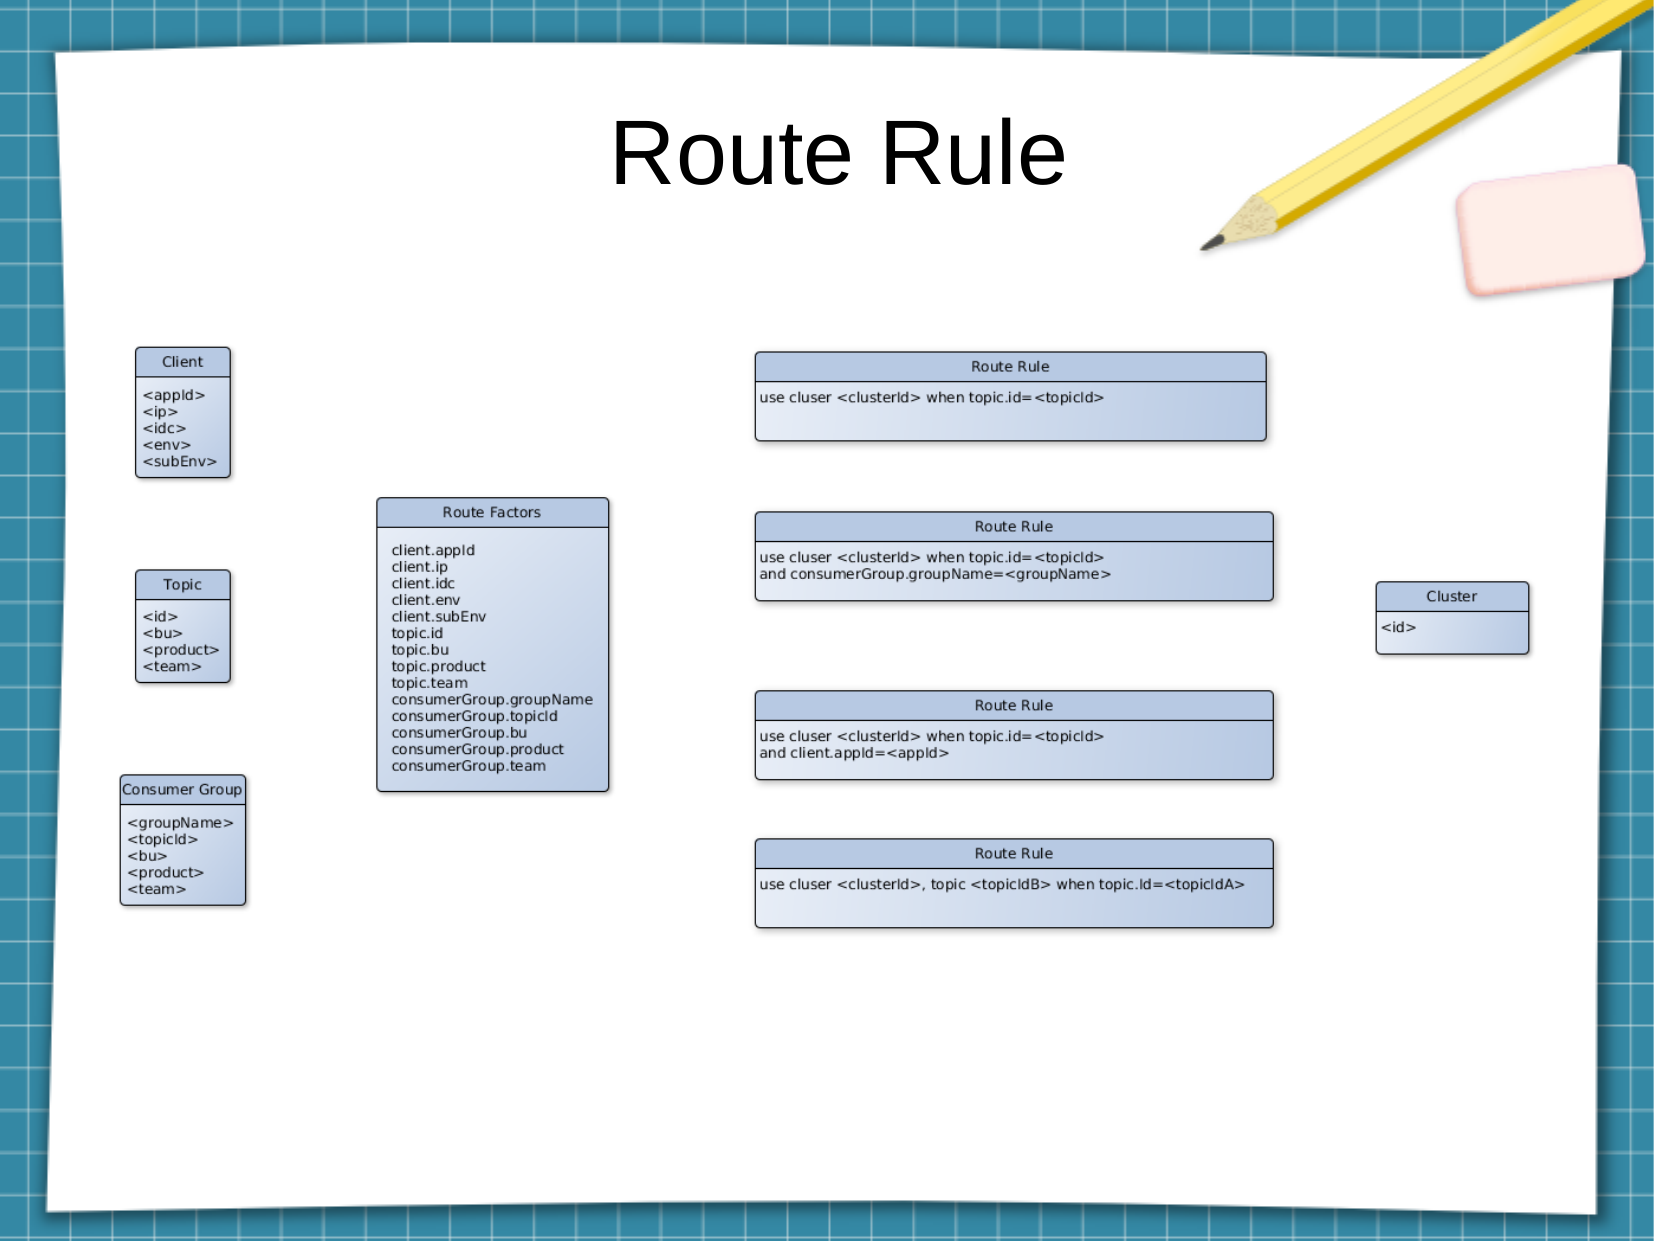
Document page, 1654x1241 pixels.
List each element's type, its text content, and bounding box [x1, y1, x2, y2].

picture [0, 0, 1654, 1241]
title Route Rule [82, 49, 1571, 257]
